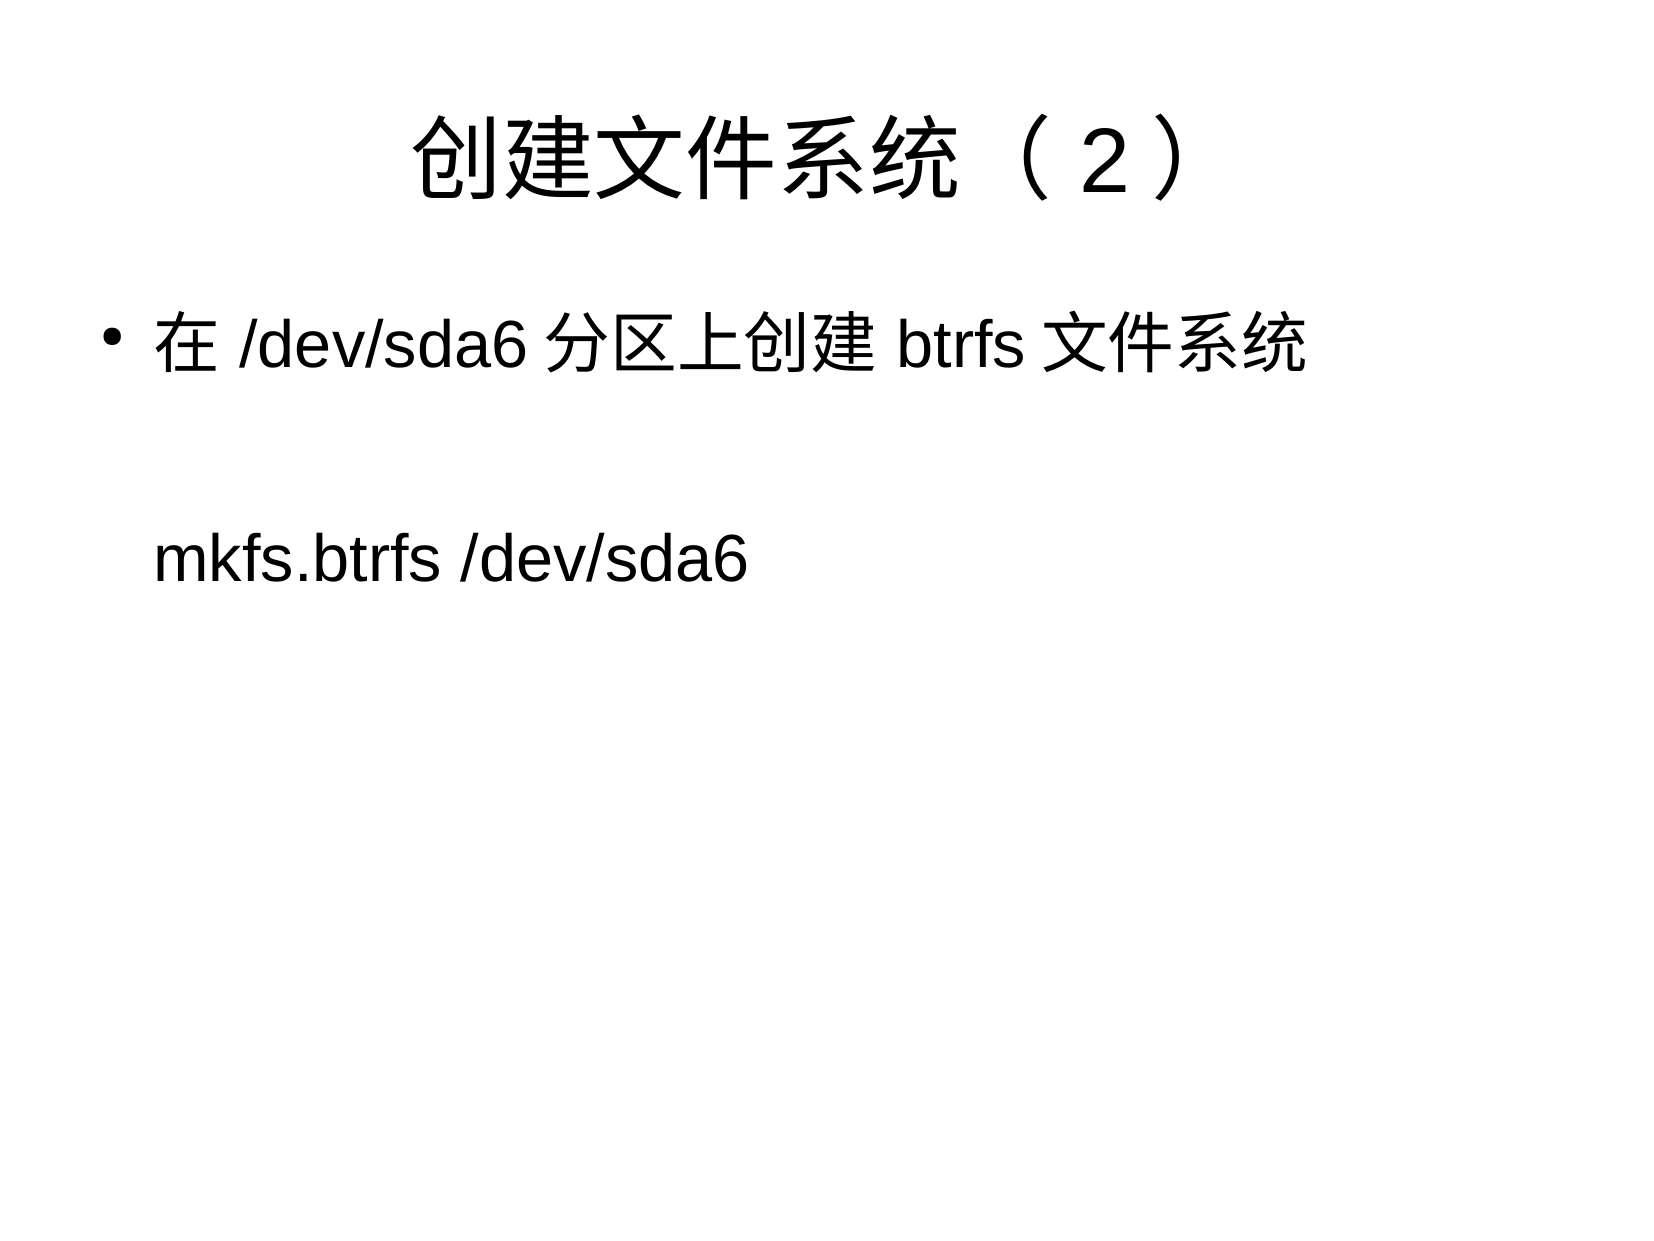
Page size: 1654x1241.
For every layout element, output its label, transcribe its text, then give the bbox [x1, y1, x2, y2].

list 在/dev/sda6分区上创建btrfs文件系统 mkfs.btrfs /dev/sda6 [82, 290, 1571, 1094]
title 创建文件系统（2） [82, 56, 1571, 250]
